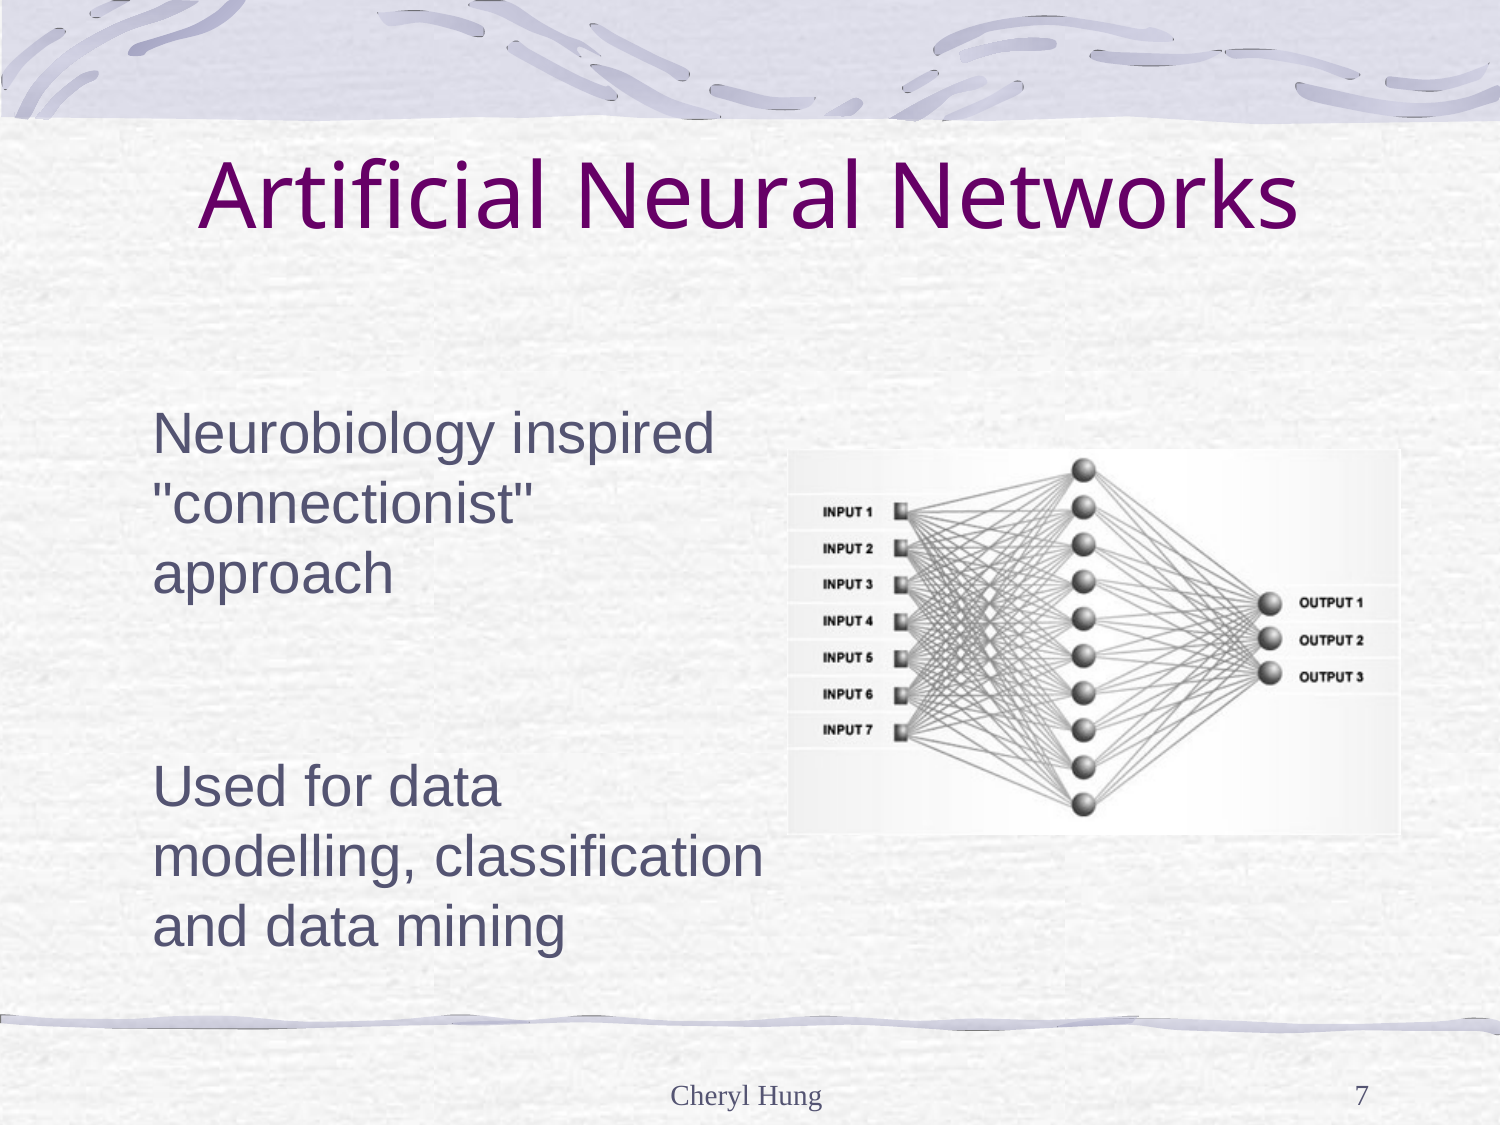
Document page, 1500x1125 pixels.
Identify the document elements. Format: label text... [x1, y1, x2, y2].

picture [0, 0, 1500, 1125]
title Artificial Neural Networks [112, 124, 1388, 264]
text_box Neurobiology inspired "connectionist" approach Used for data modelling, classification and data mining [137, 387, 801, 966]
